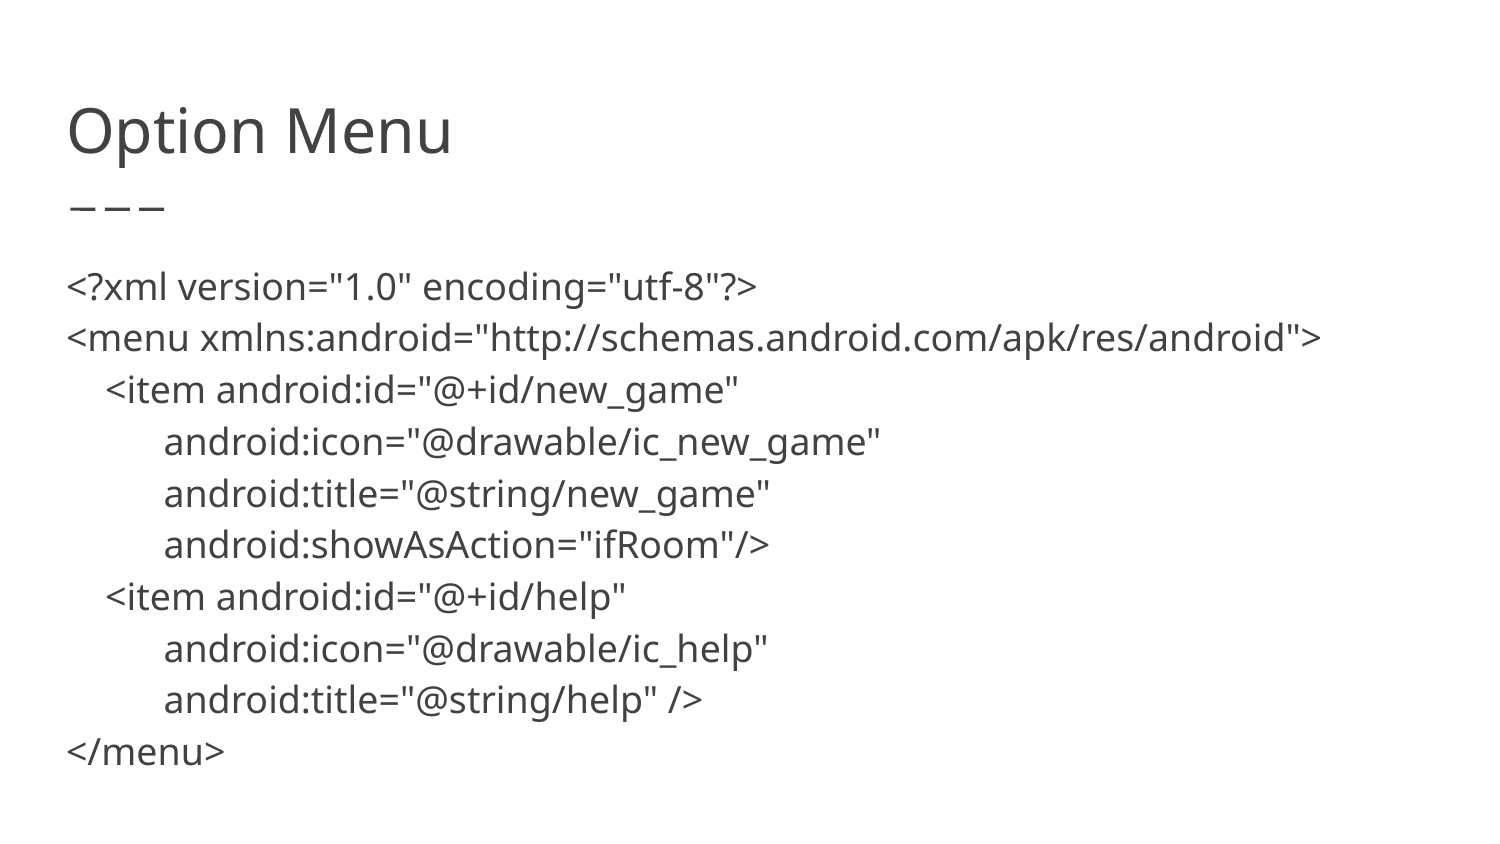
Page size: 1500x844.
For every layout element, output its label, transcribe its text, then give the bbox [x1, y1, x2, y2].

list <?xml version="1.0" encoding="utf-8"?> <menu xmlns:android="http://schemas.android.com/apk/res/android"> <item android:id="@+id/new_game" android:icon="@drawable/ic_new_game" android:title="@string/new_game" android:showAsAction="ifRoom"/> <item android:id="@+id/help" android:icon="@drawable/ic_help" android:title="@string/help" /> </menu> [51, 240, 1449, 750]
title Option Menu [51, 61, 1449, 182]
